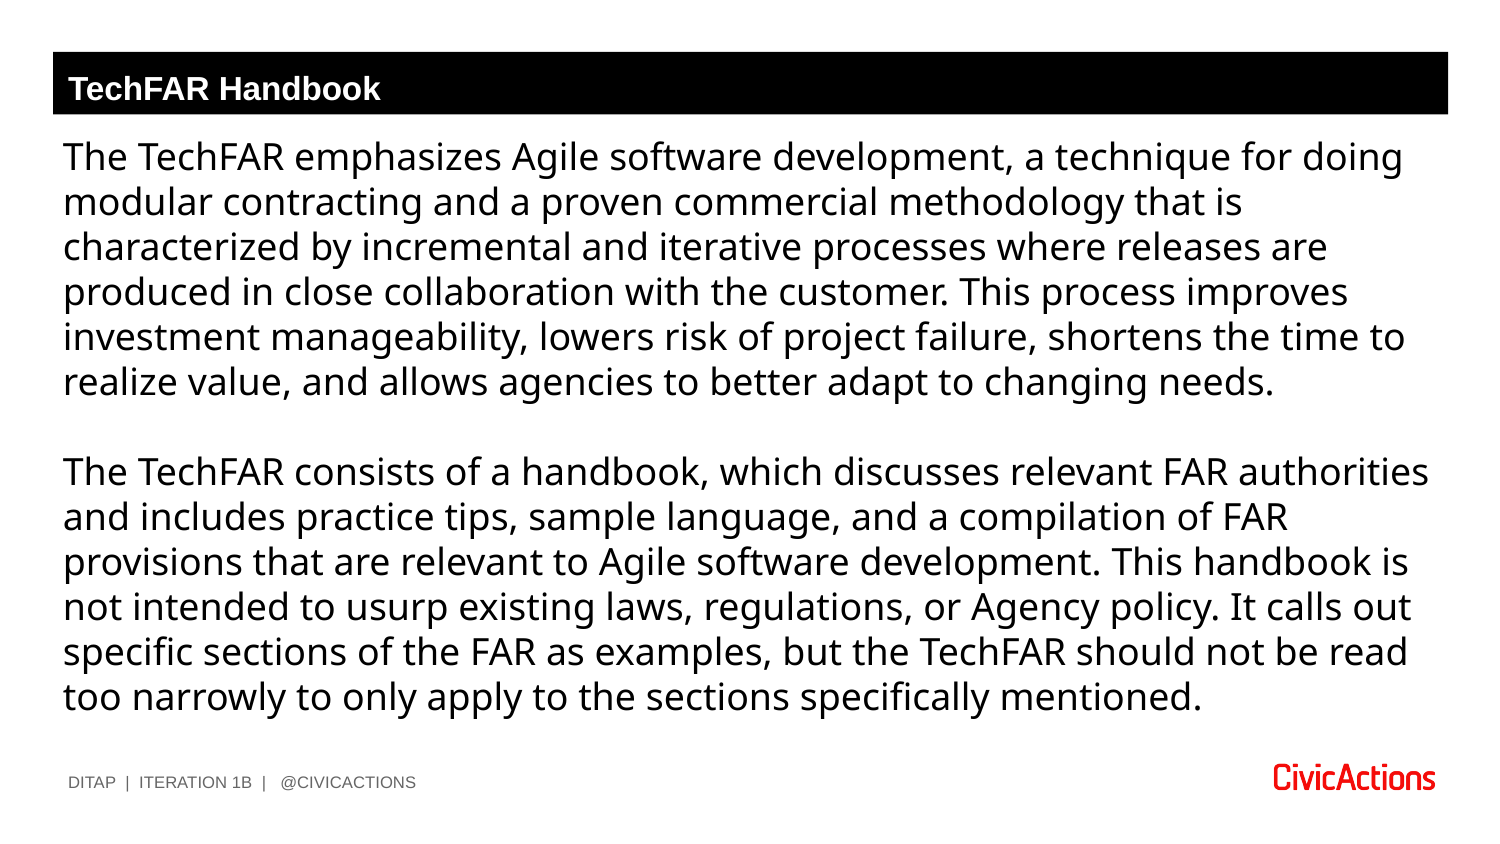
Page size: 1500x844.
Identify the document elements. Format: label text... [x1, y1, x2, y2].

picture [1271, 758, 1438, 795]
text_box TechFAR Handbook [53, 51, 1449, 115]
text_box The TechFAR emphasizes Agile software development, a technique for doing modular contracting and a proven commercial methodology that is characterized by incremental and iterative processes where releases are produced in close collaboration with the customer. This process improves investment manageability, lowers risk of project failure, shortens the time to realize value, and allows agencies to better adapt to changing needs. The TechFAR consists of a handbook, which discusses relevant FAR authorities and includes practice tips, sample language, and a compilation of FAR provisions that are relevant to Agile software development. This handbook is not intended to usurp existing laws, regulations, or Agency policy. It calls out specific sections of the FAR as examples, but the TechFAR should not be read too narrowly to only apply to the sections specifically mentioned. [53, 122, 1449, 716]
